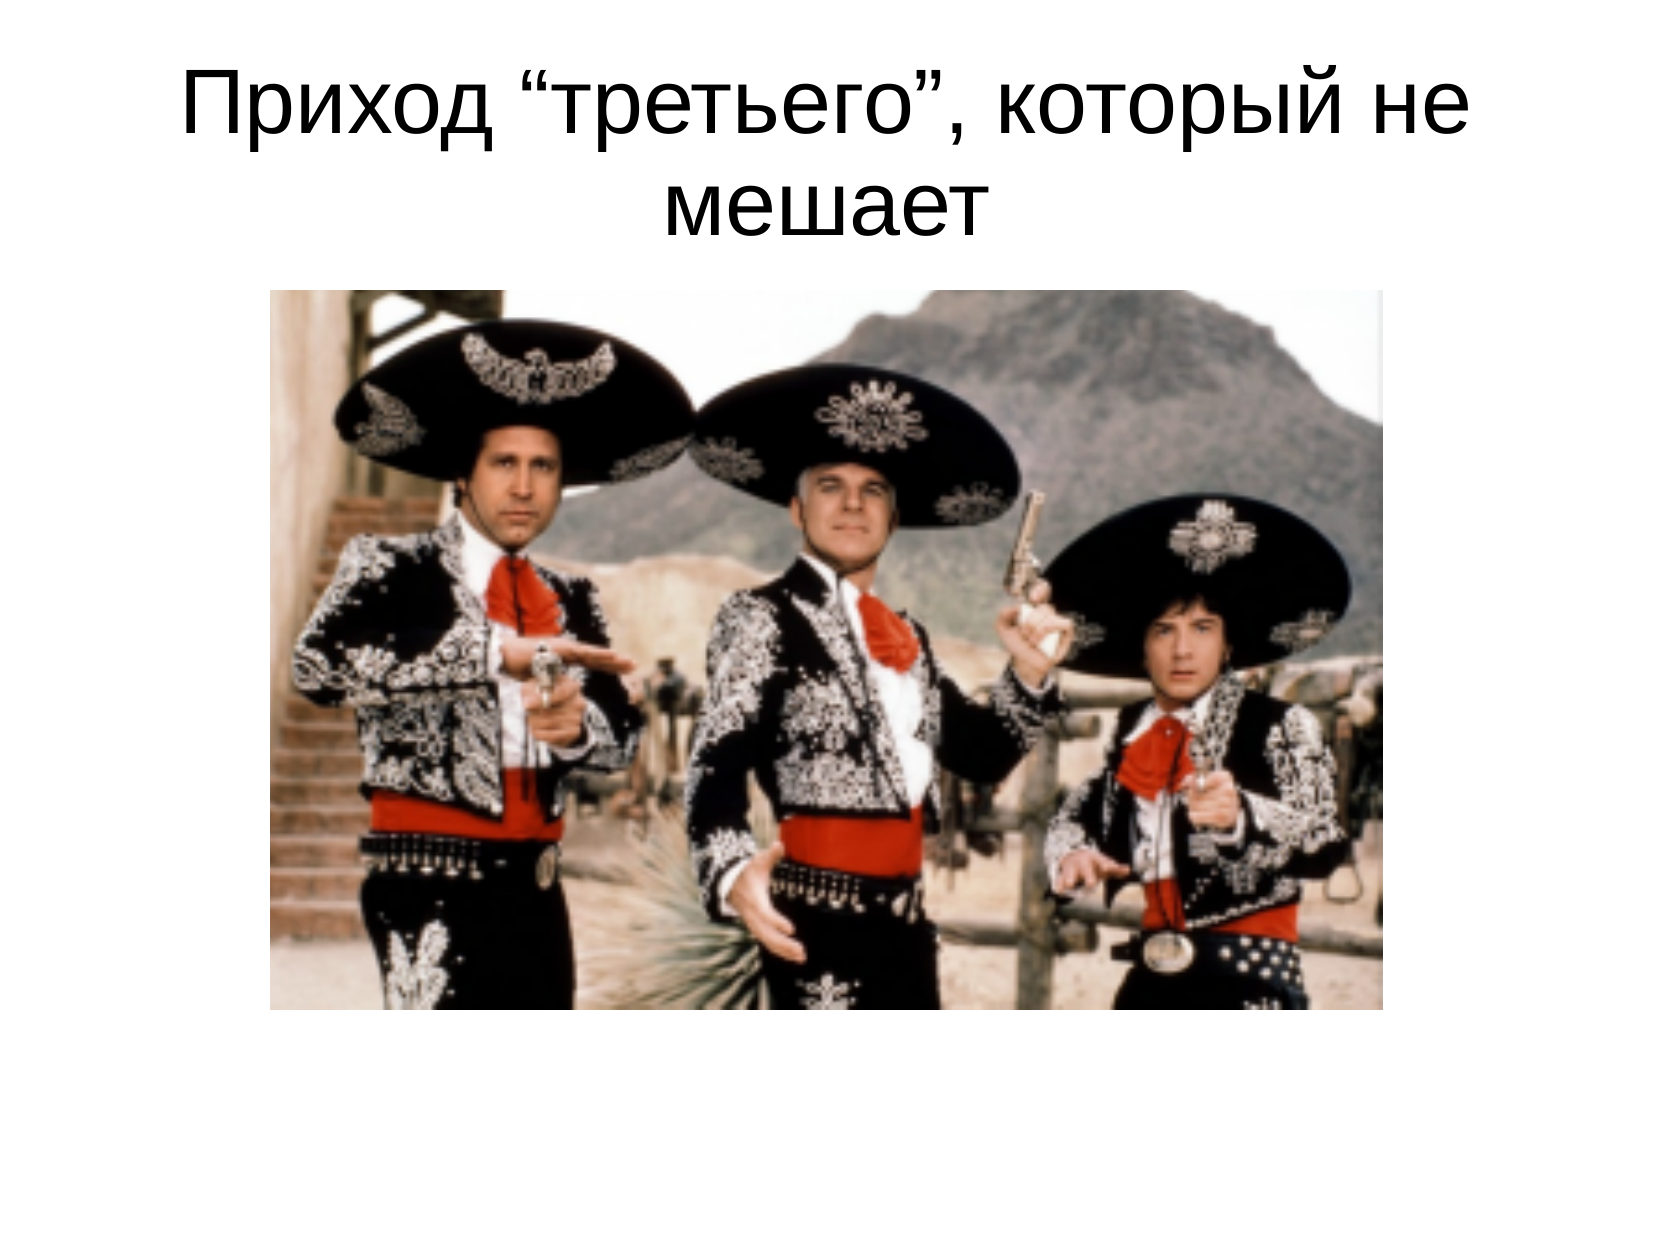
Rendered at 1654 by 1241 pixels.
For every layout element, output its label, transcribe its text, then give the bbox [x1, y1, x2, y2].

title Приход “третьего”, который не мешает [82, 49, 1571, 257]
picture [270, 290, 1383, 1010]
